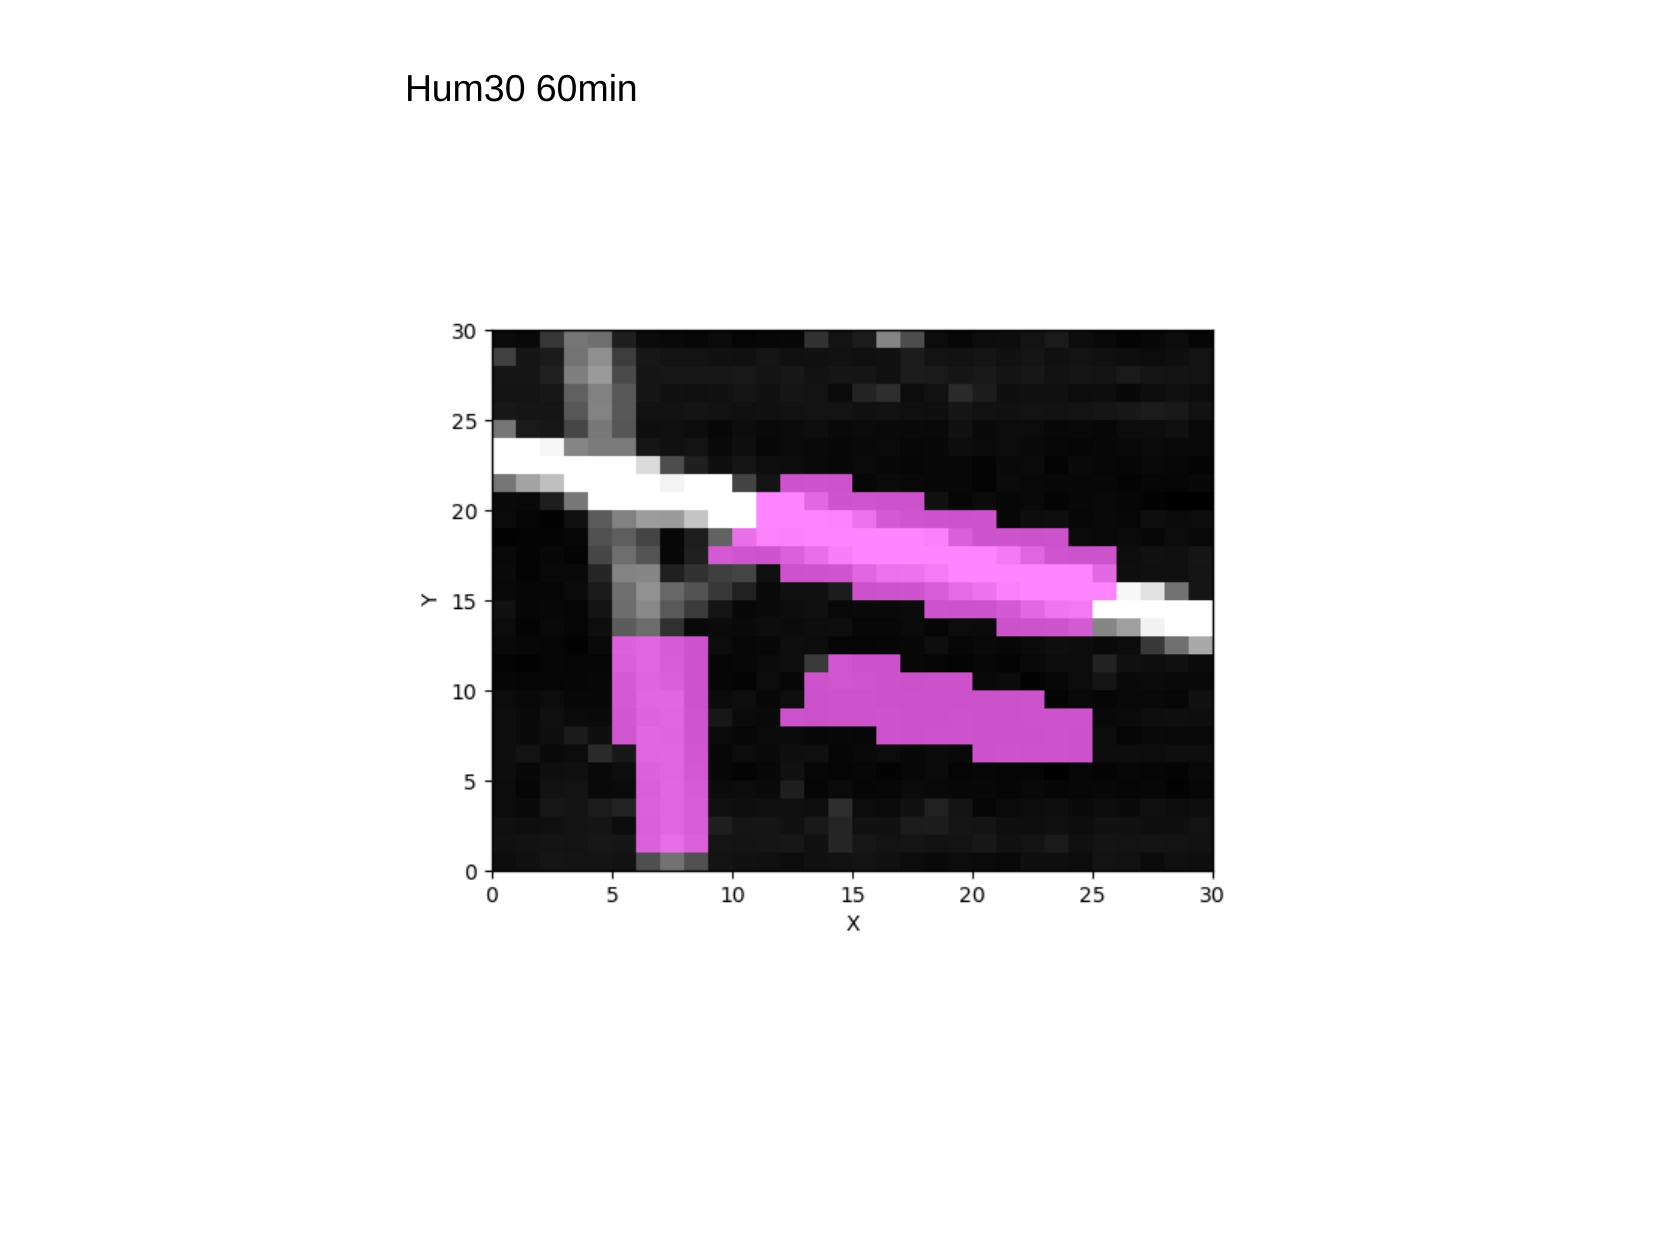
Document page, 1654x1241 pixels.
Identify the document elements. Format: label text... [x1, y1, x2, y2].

picture [348, 258, 1309, 979]
text_box Hum30 60min [390, 60, 653, 117]
